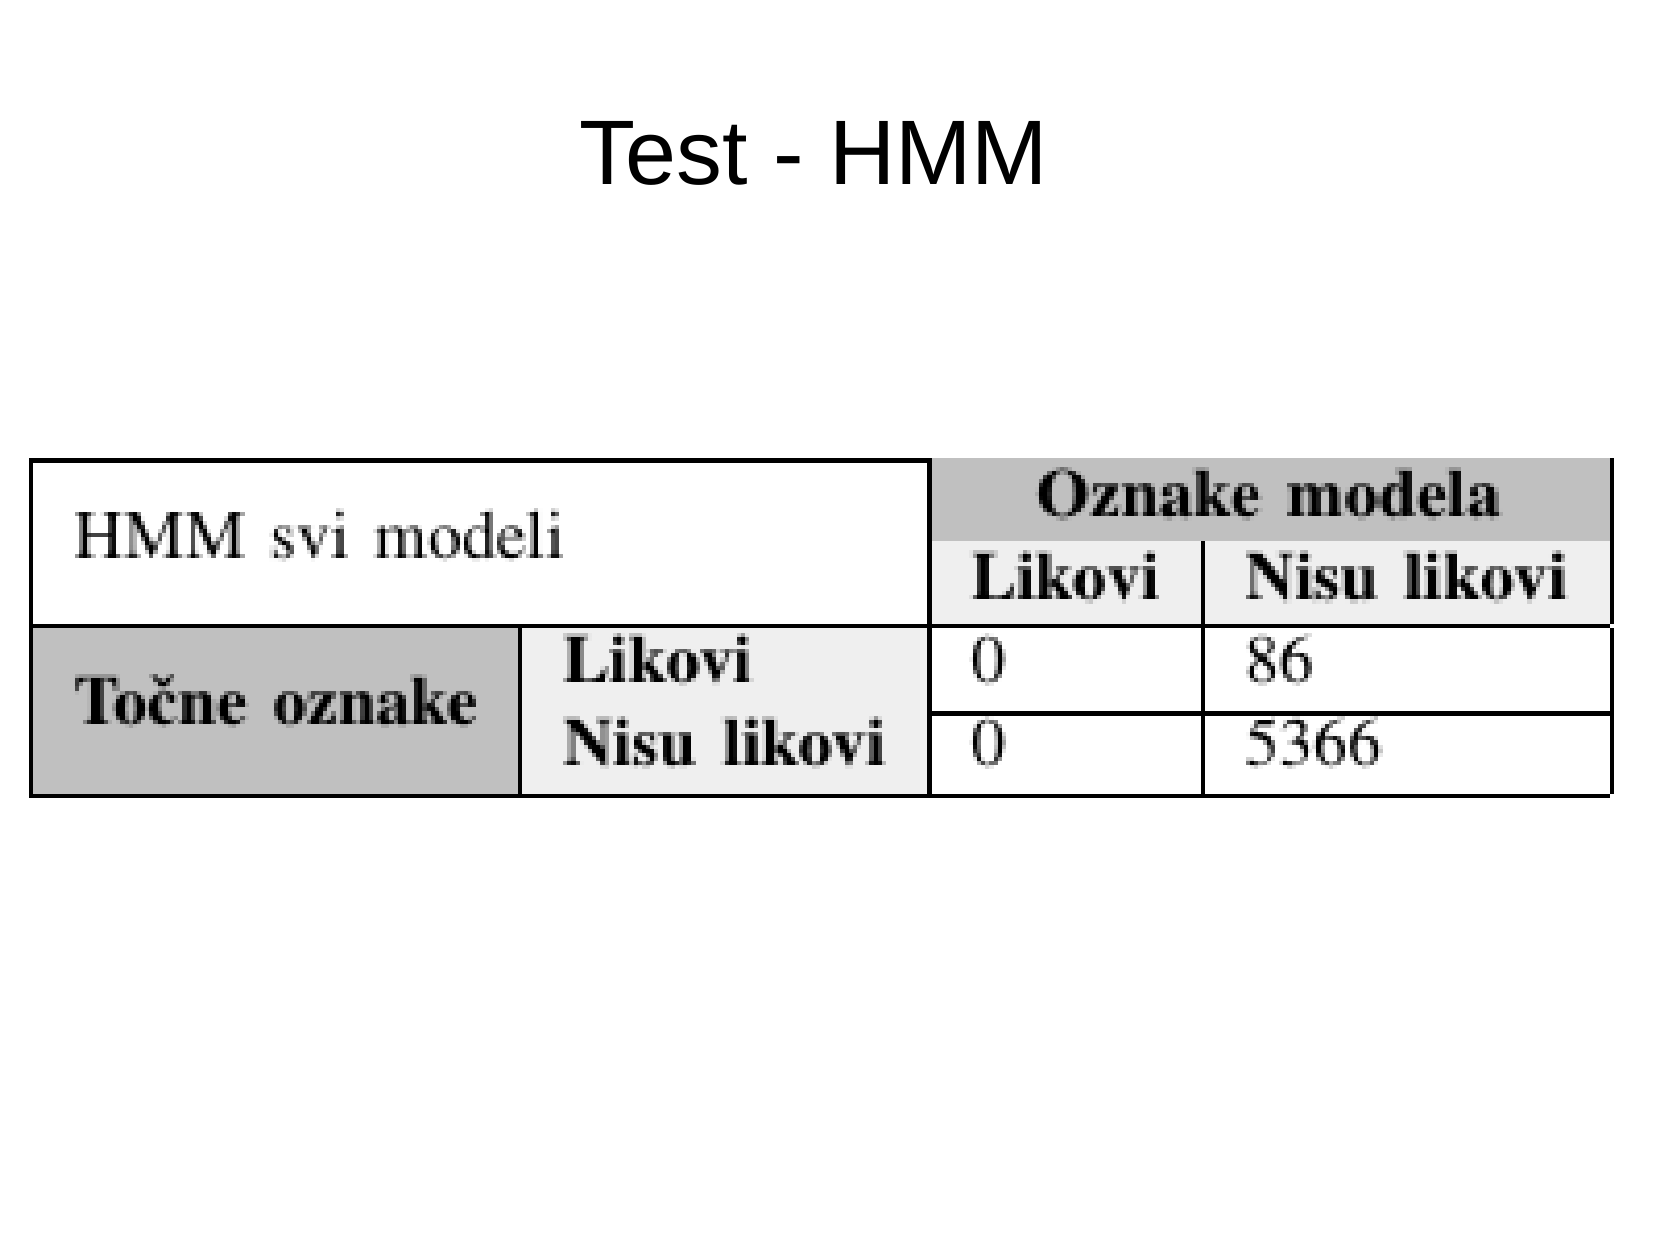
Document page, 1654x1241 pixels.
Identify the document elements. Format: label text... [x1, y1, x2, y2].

picture [5, 434, 1648, 828]
title Test - HMM [82, 49, 1571, 257]
